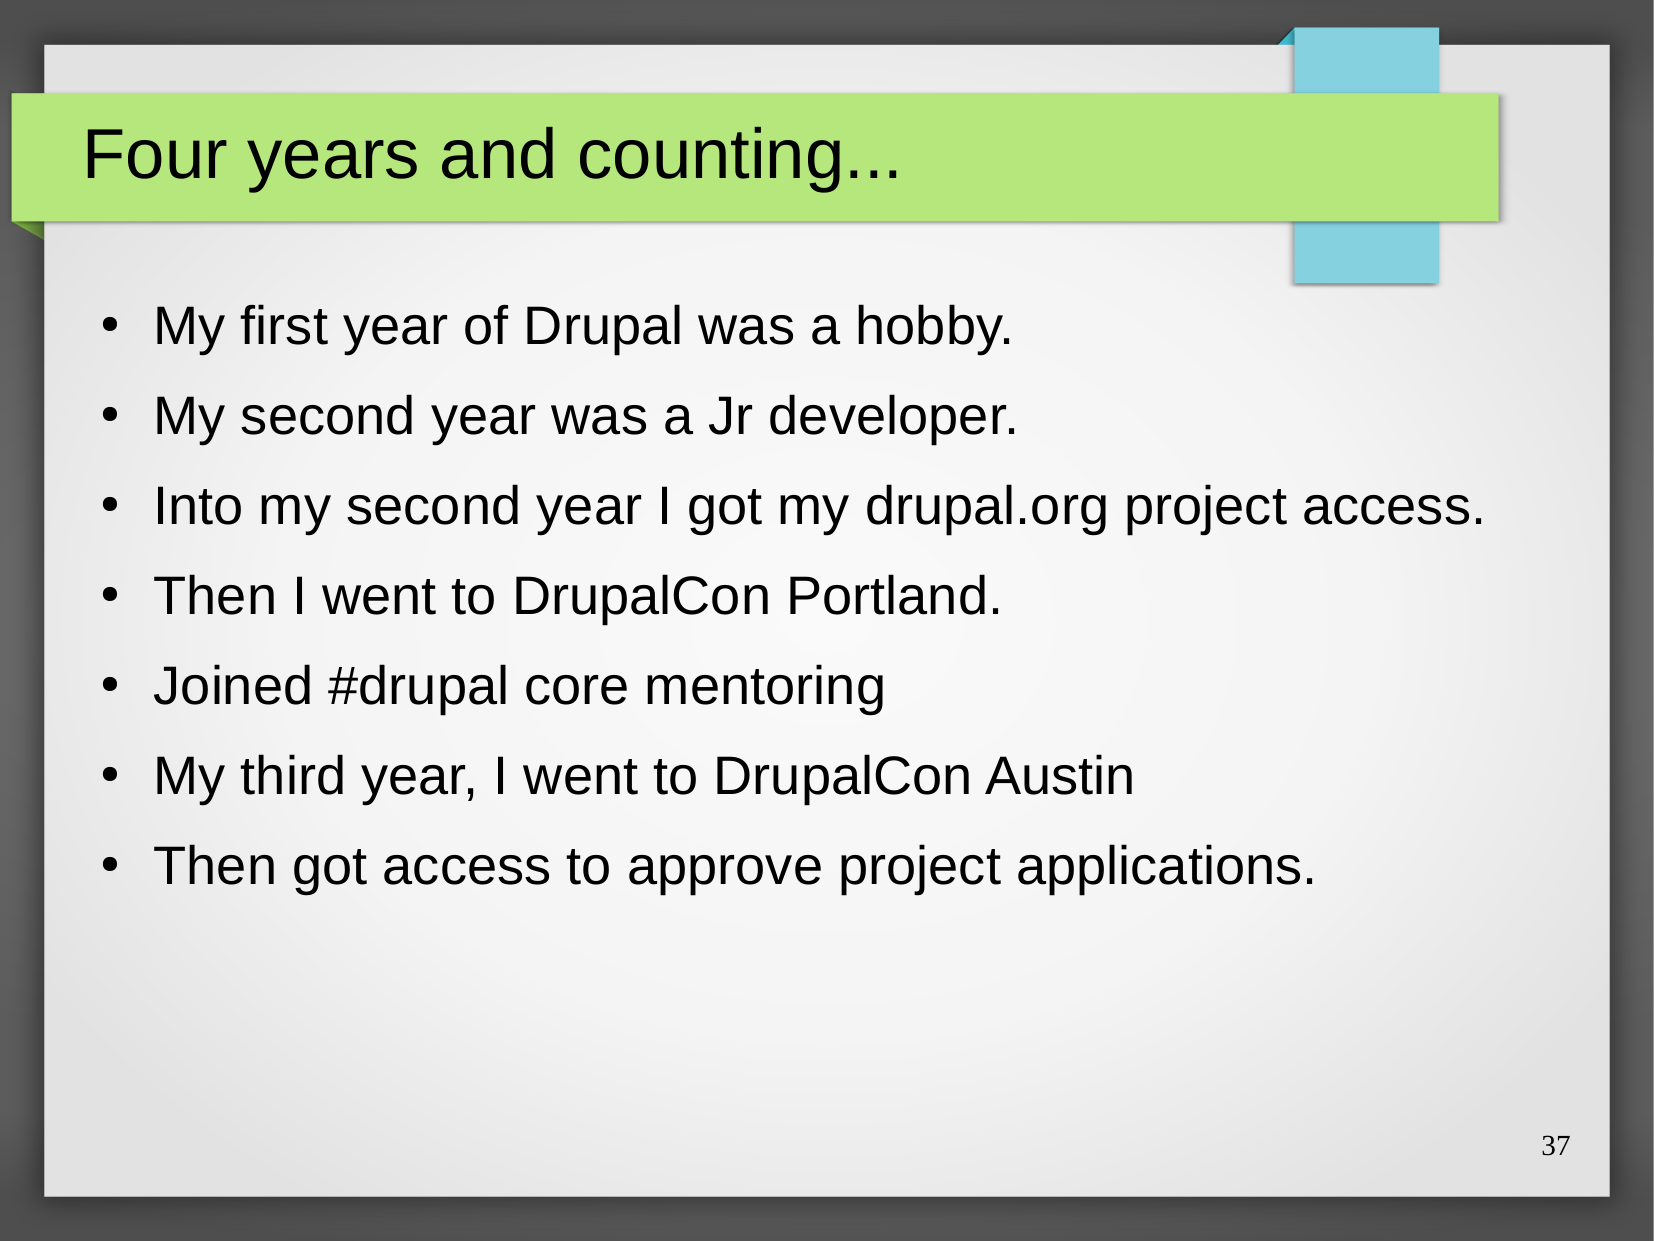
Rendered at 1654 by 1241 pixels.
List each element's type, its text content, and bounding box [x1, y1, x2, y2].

title Four years and counting... [82, 94, 1264, 213]
list My first year of Drupal was a hobby. My second year was a Jr developer. Into my second year I got my drupal.org project access. Then I went to DrupalCon Portland. Joined #drupal core mentoring My third year, I went to DrupalCon Austin Then got access to approve project applications. [82, 295, 1571, 1015]
picture [0, 0, 1654, 1241]
